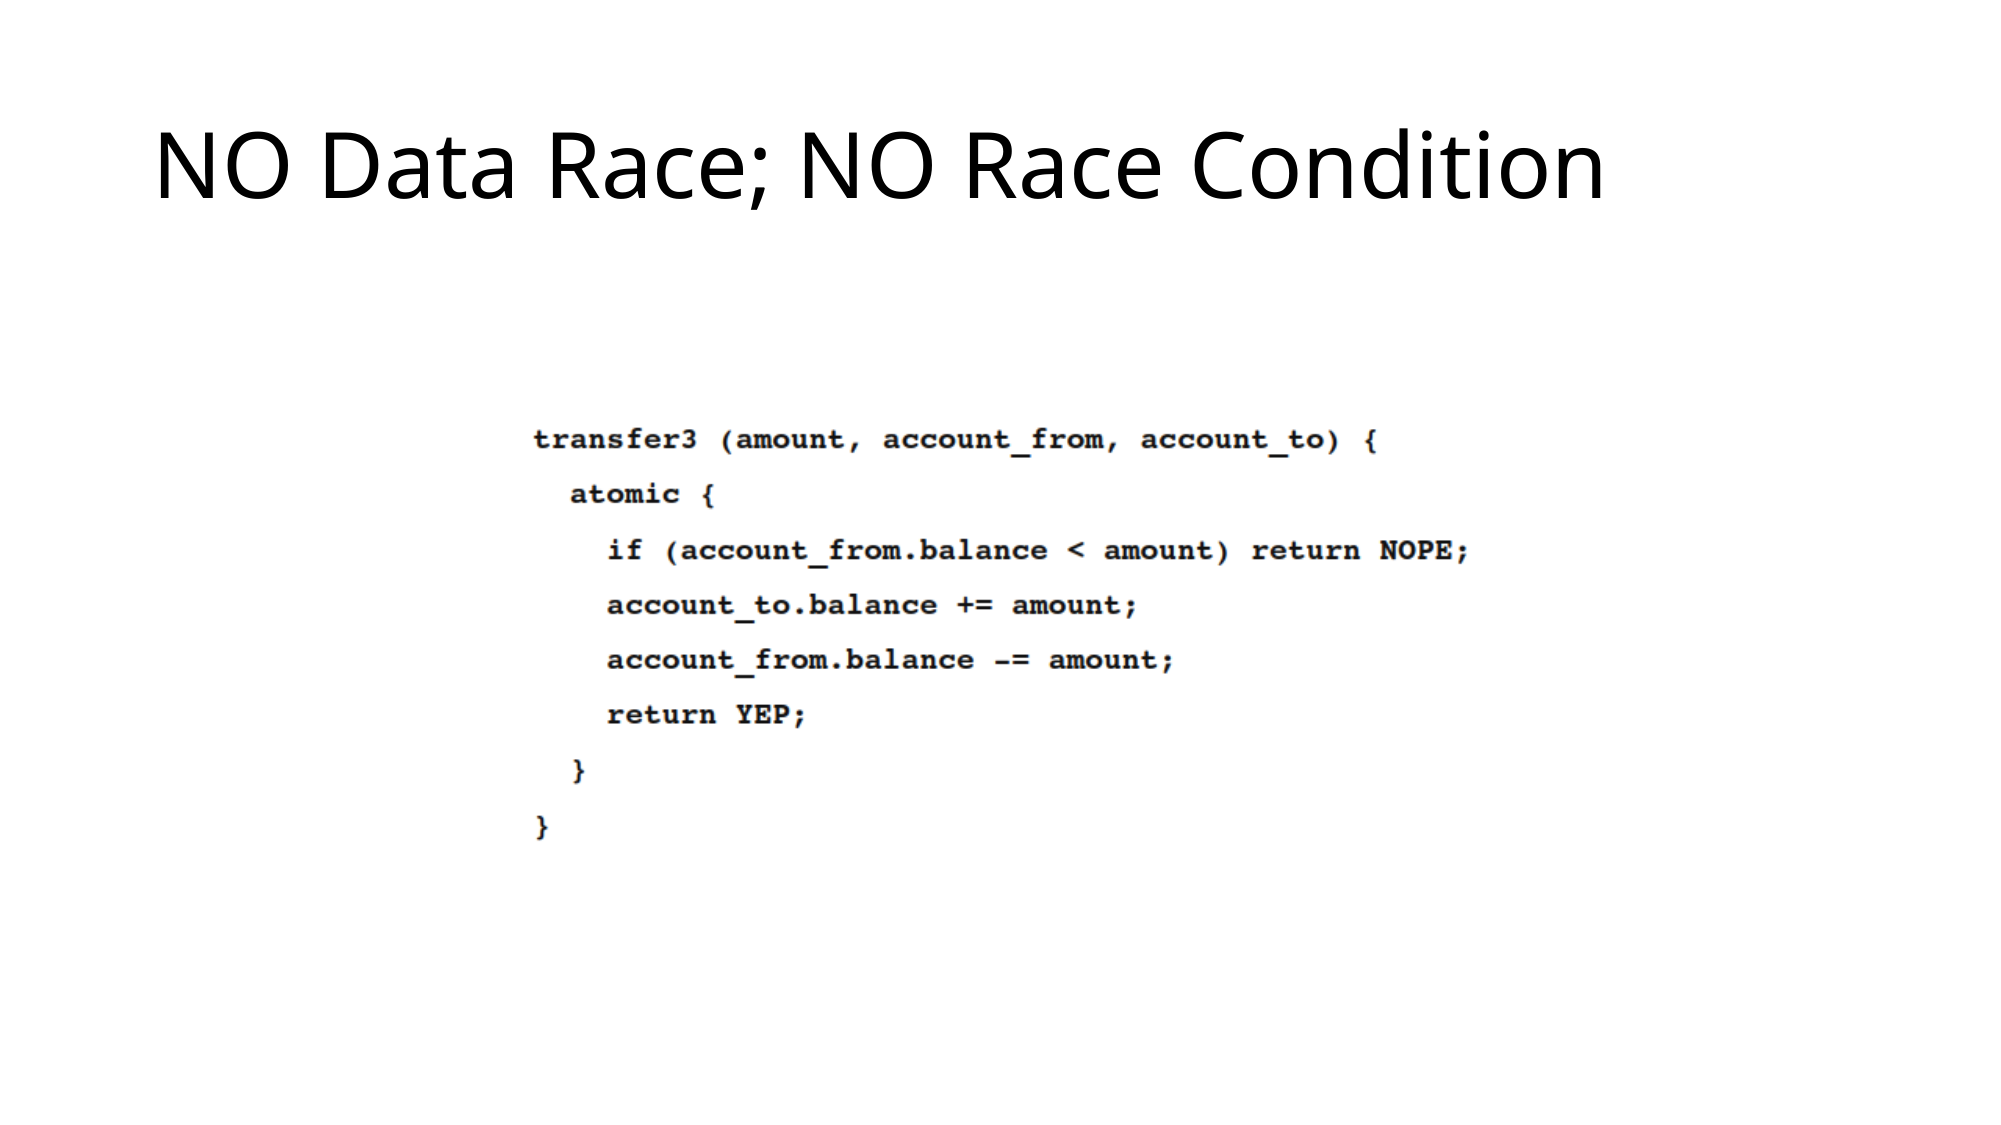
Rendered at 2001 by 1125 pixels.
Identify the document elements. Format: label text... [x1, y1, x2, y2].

picture [517, 414, 1501, 863]
title NO Data Race; NO Race Condition [137, 59, 1863, 278]
